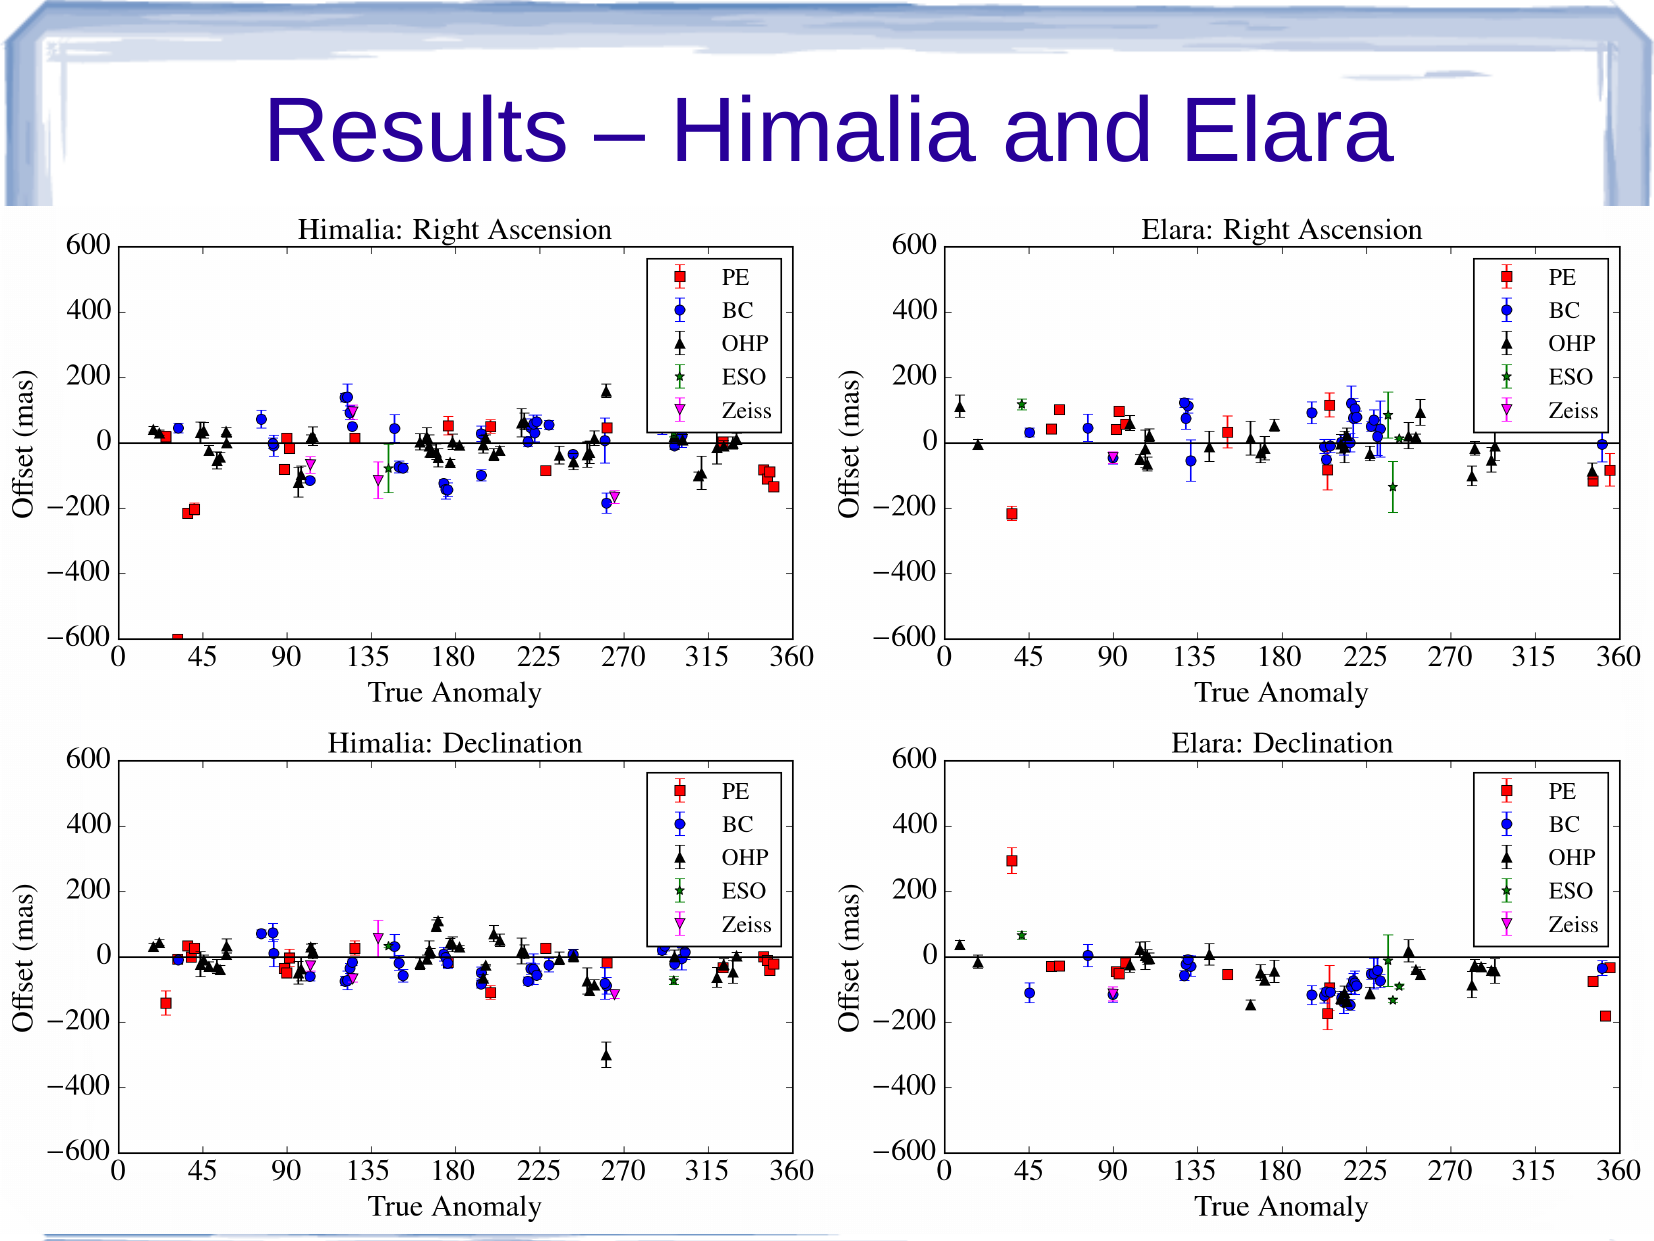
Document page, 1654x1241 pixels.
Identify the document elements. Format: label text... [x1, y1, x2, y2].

picture [0, 0, 1654, 1241]
title Results – Himalia and Elara [88, 25, 1571, 206]
